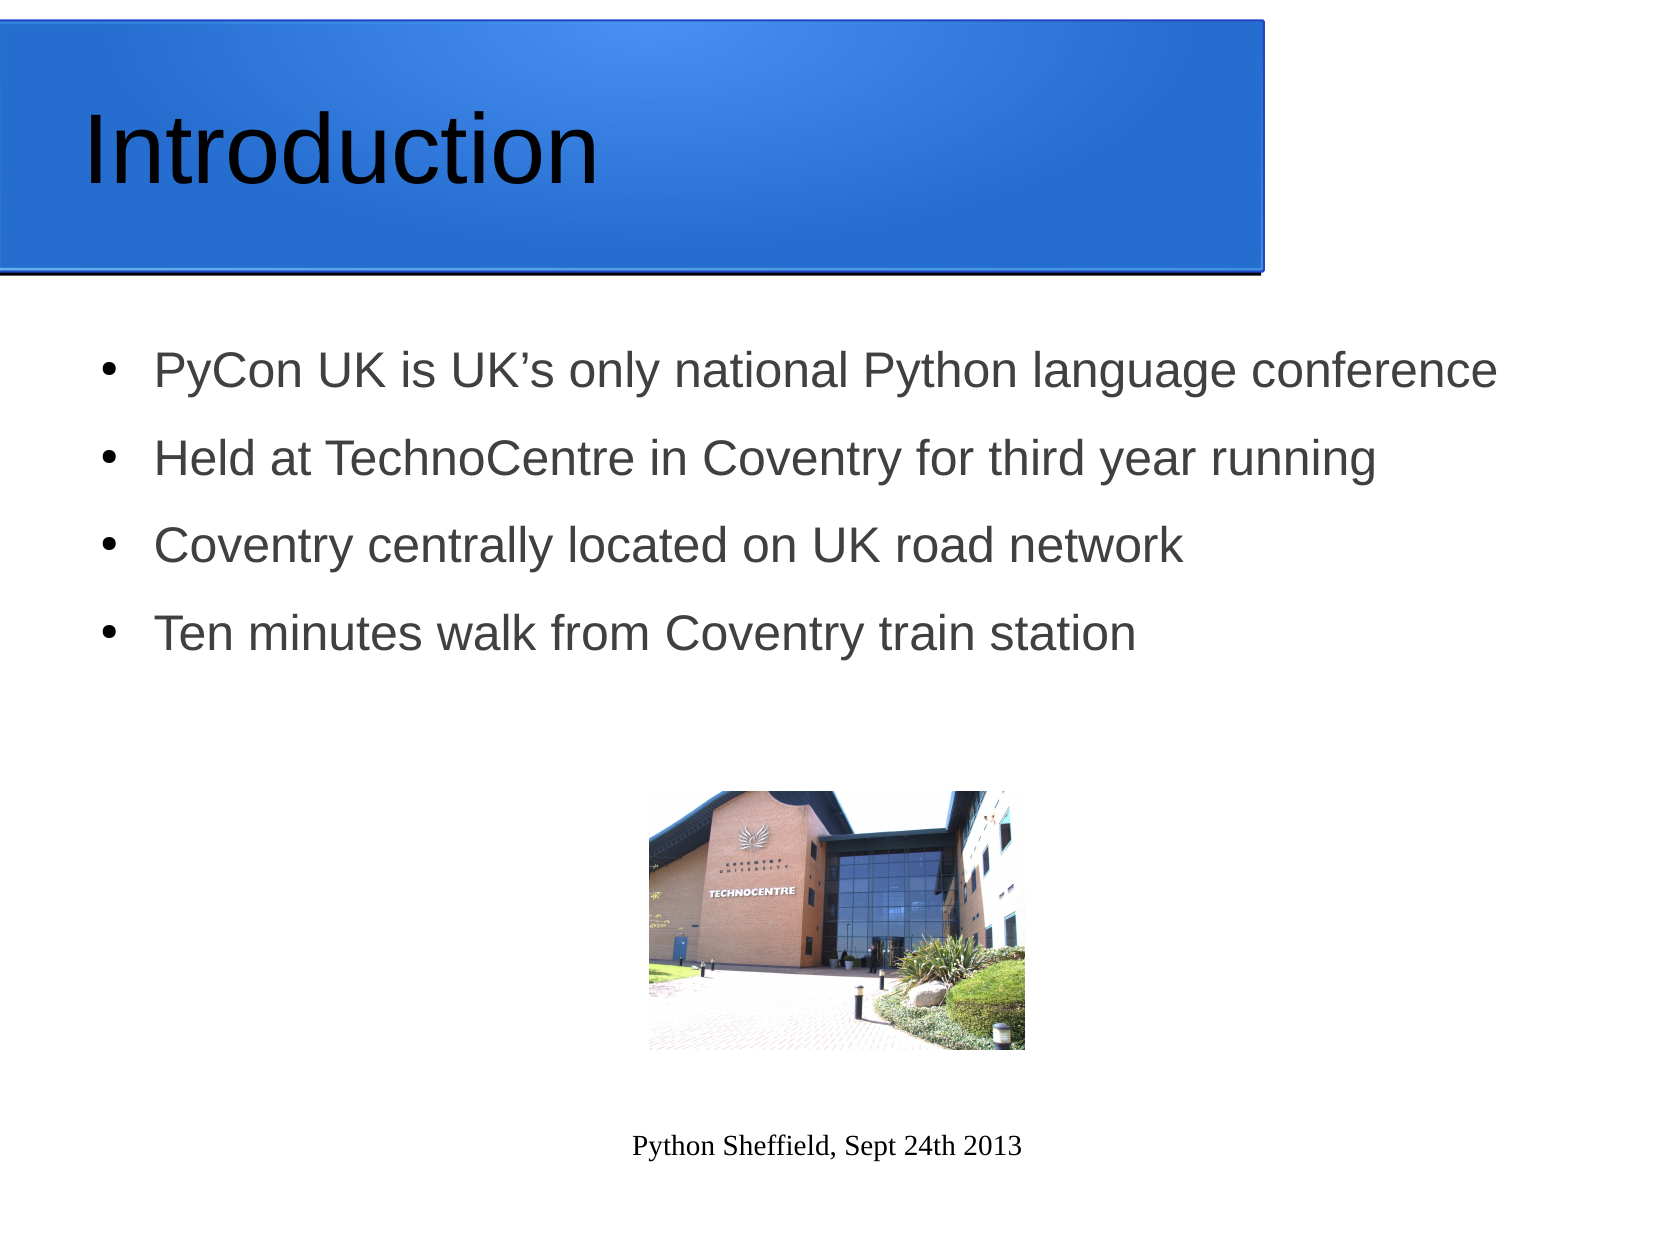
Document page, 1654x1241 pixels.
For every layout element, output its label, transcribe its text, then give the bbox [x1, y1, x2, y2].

title Introduction [82, 47, 1235, 252]
picture [649, 791, 1025, 1050]
list PyCon UK is UK’s only national Python language conference Held at TechnoCentre in Coventry for third year running Coventry centrally located on UK road network Ten minutes walk from Coventry train station [82, 342, 1571, 1062]
